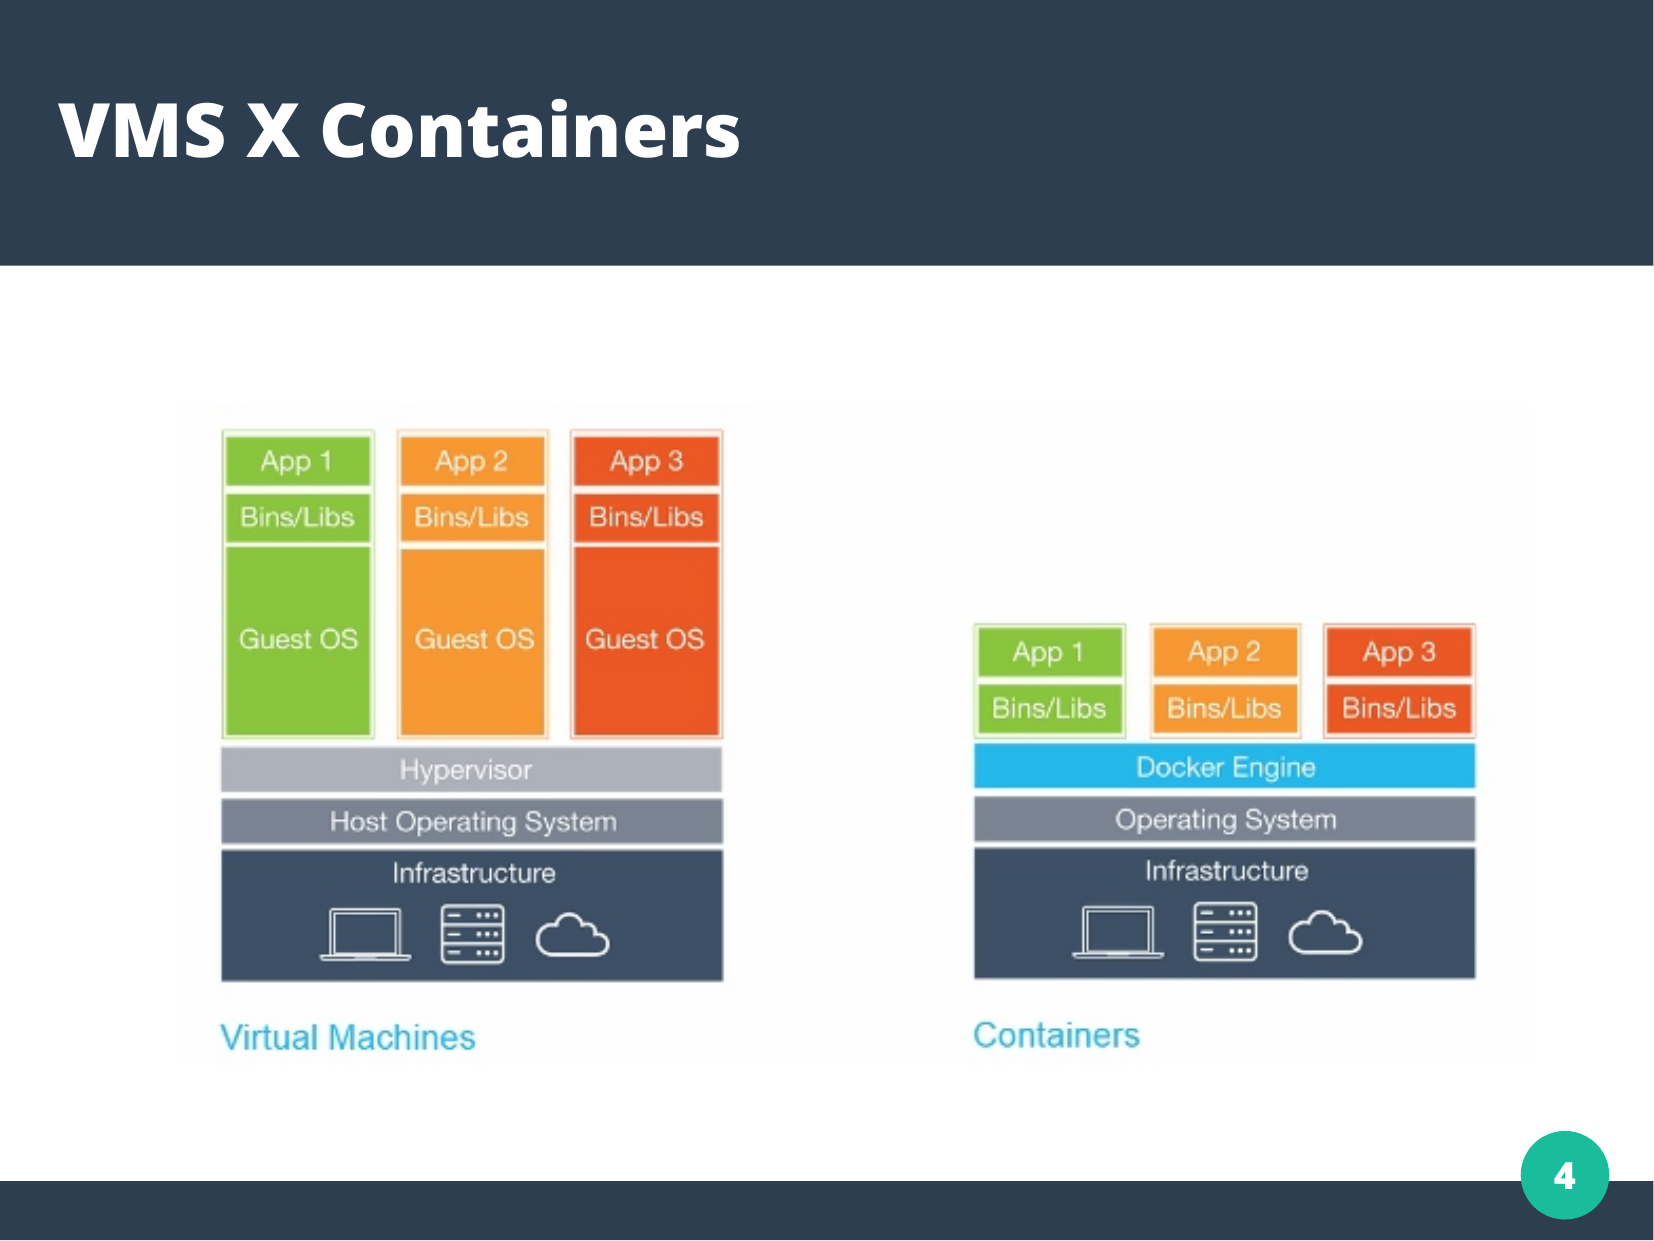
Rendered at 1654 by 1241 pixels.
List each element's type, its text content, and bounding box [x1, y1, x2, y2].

title VMS X Containers [59, 49, 1595, 207]
picture [180, 404, 1530, 1066]
